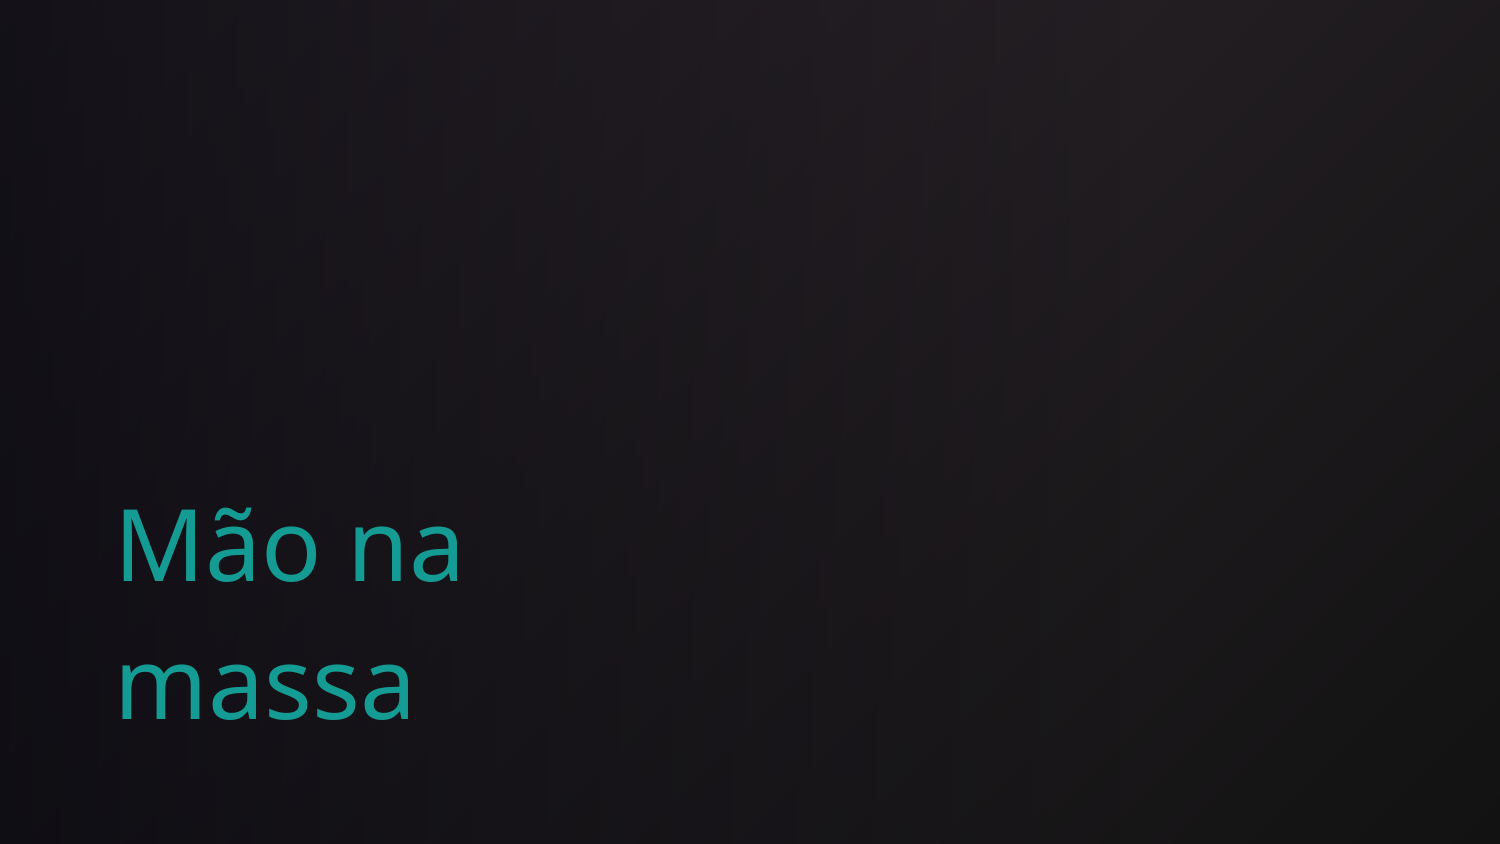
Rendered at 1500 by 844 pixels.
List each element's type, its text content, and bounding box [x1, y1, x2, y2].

title Mão na massa [99, 564, 750, 755]
